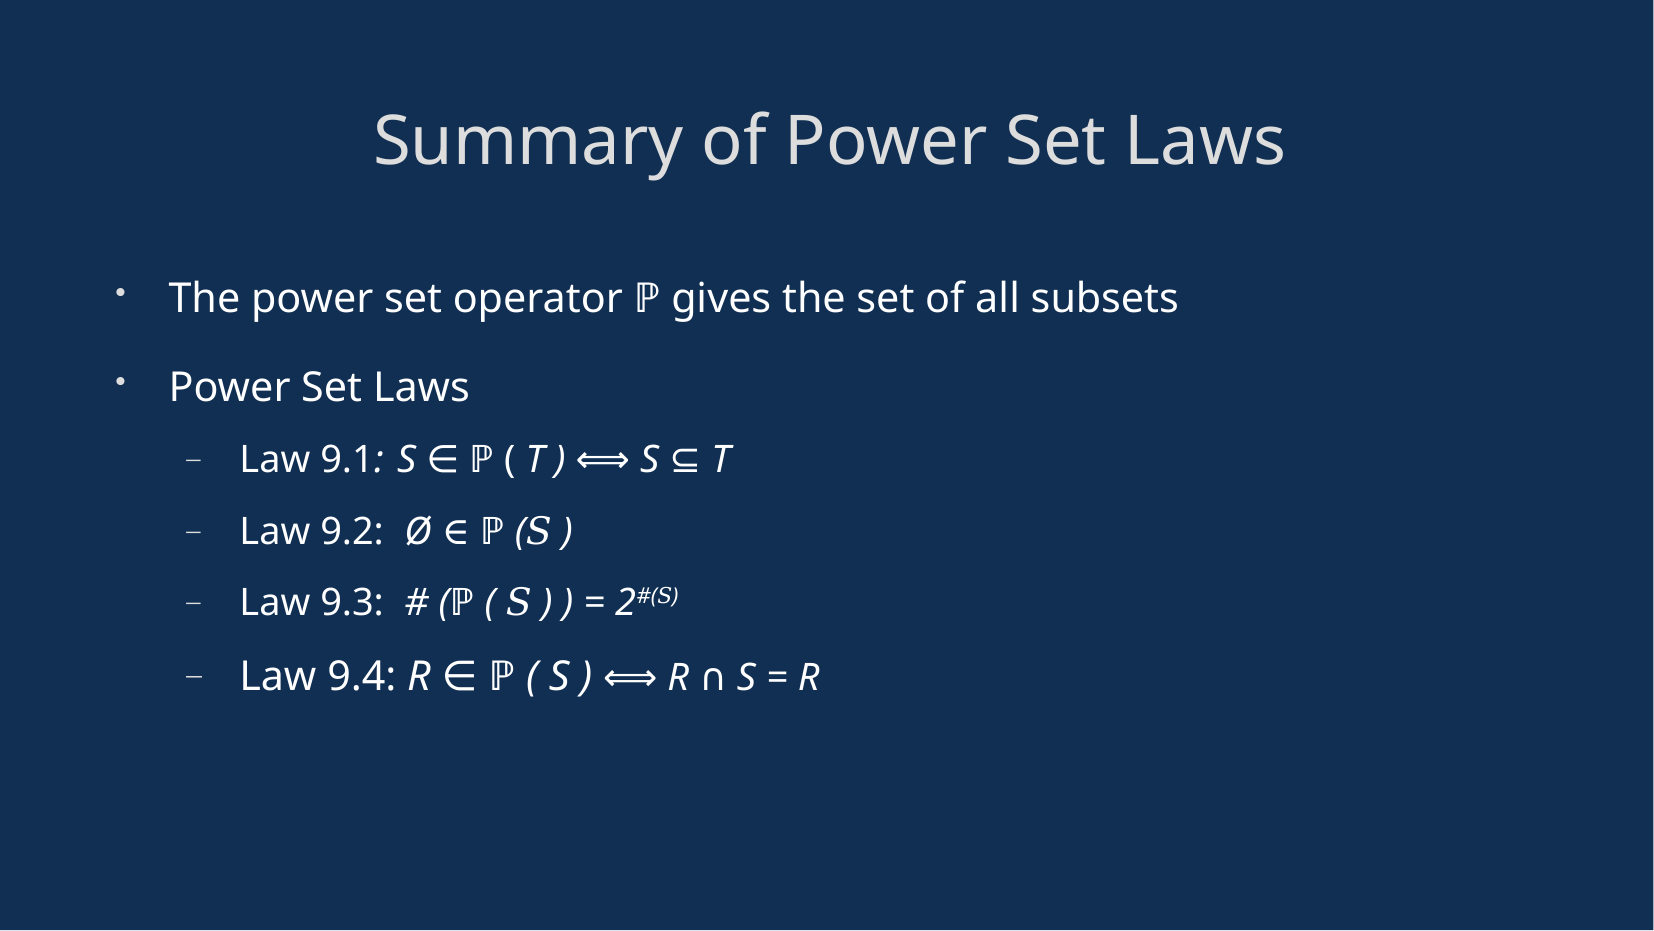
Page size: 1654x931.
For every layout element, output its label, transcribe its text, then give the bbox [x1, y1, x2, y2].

title Summary of Power Set Laws [97, 56, 1563, 220]
list The power set operator ℙ gives the set of all subsets Power Set Laws Law 9.1: S ∈ ℙ ( T ) ⟺ S ⊆ T Law 9.2: Ø ∈ ℙ (𝑆 ) Law 9.3: # (ℙ ( 𝑆 ) ) = 2#(𝑆) Law 9.4: R ∈ ℙ ( S ) ⟺ R ∩ S = R [97, 268, 1563, 806]
